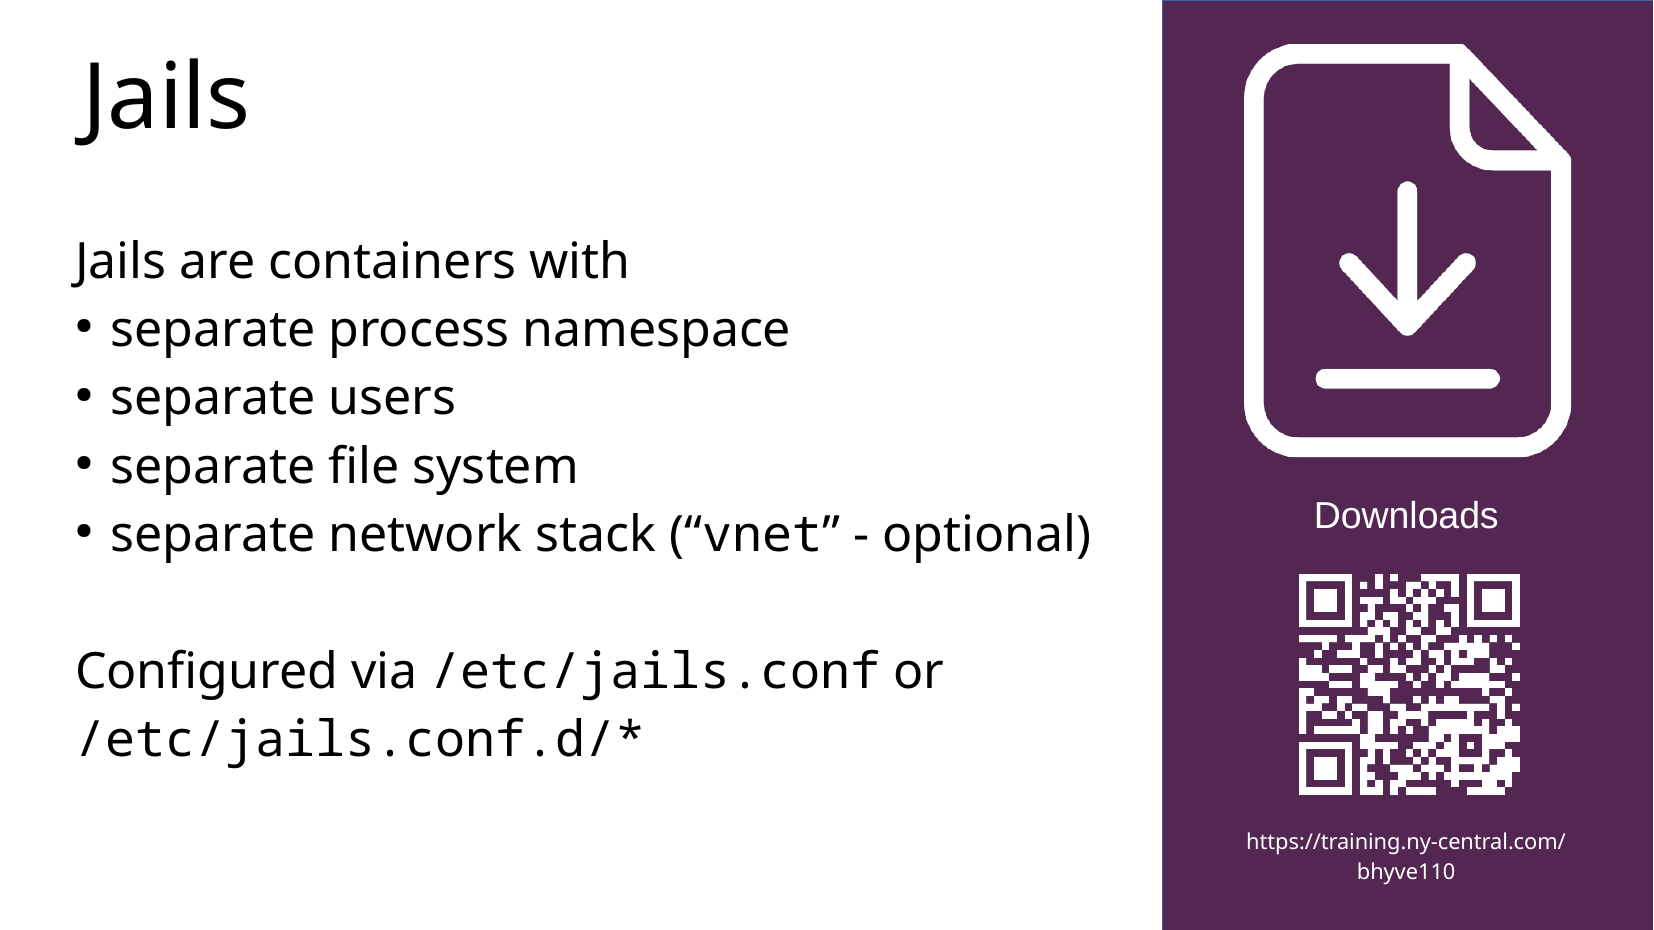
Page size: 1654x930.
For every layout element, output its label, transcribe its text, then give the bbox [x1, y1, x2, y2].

title Jails [82, 37, 1571, 150]
text_box [1162, 0, 1653, 930]
picture [1200, 44, 1613, 458]
subtitle Jails are containers with separate process namespace separate users separate file system separate network stack (“vnet” - optional) Configured via /etc/jails.conf or /etc/jails.conf.d/* [75, 225, 1118, 826]
picture [1268, 543, 1550, 826]
text_box https://training.ny-central.com/bhyve110 [1200, 819, 1613, 930]
text_box Downloads [1237, 487, 1576, 638]
